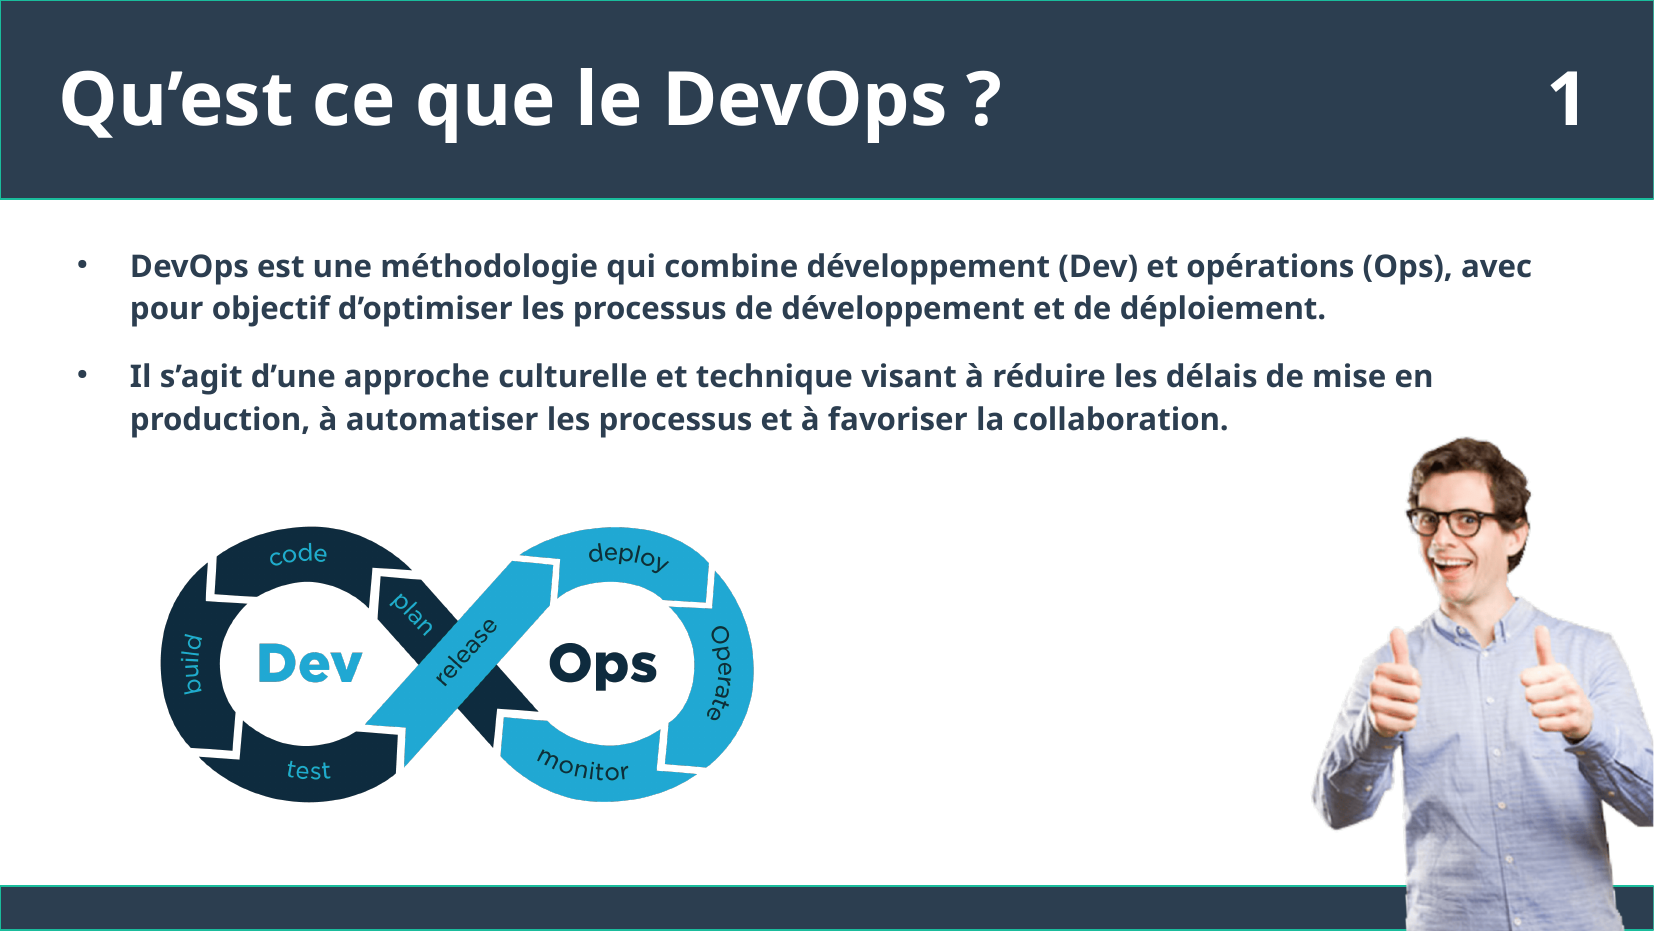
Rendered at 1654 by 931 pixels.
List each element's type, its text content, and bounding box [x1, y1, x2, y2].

list DevOps est une méthodologie qui combine développement (Dev) et opérations (Ops), avec pour objectif d’optimiser les processus de développement et de déploiement. Il s’agit d’une approche culturelle et technique visant à réduire les délais de mise en production, à automatiser les processus et à favoriser la collaboration. [59, 243, 1595, 864]
title Qu’est ce que le DevOps ? 1 [59, 37, 1595, 155]
picture [147, 501, 769, 822]
picture [1210, 413, 1654, 931]
